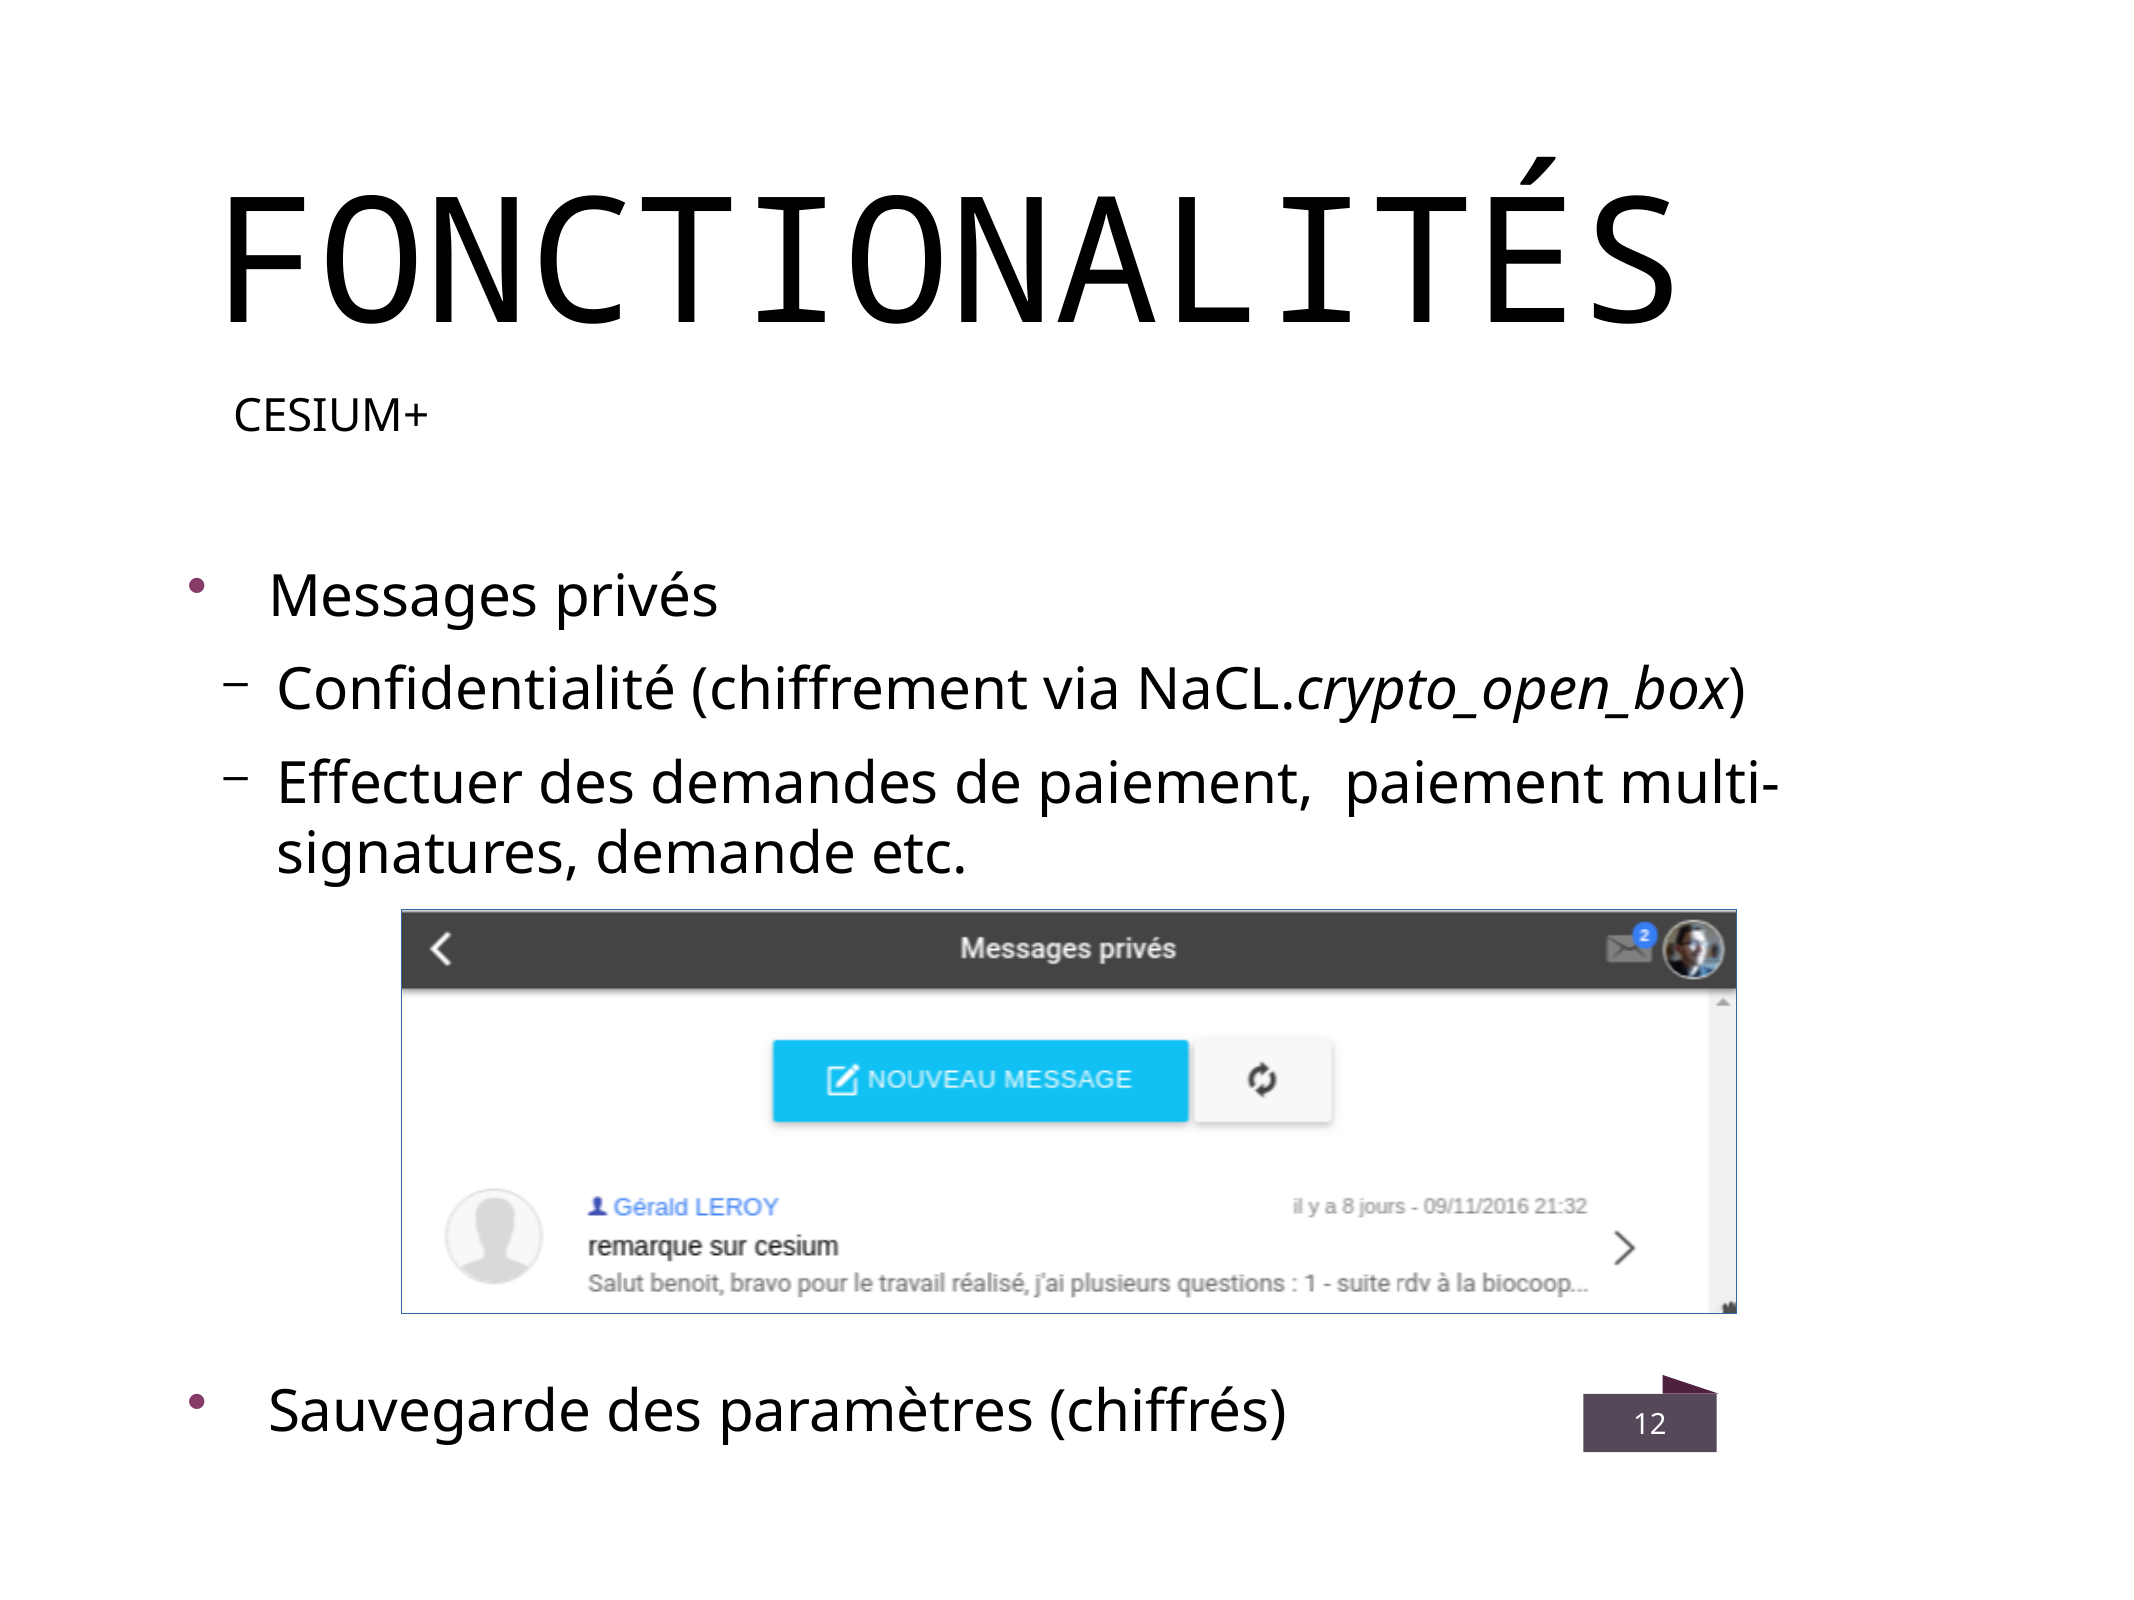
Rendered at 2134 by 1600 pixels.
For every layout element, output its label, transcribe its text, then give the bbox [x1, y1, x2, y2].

title Fonctionalités [206, 141, 1923, 363]
list CESIUM+ [225, 370, 1063, 457]
list 12 [1583, 1393, 1717, 1453]
list Messages privés Confidentialité (chiffrement via NaCL.crypto_open_box) Effectuer des demandes de paiement, paiement multi-signatures, demande etc. Sauvegarde des paramètres (chiffrés) [126, 549, 1914, 1223]
picture [401, 909, 1737, 1314]
